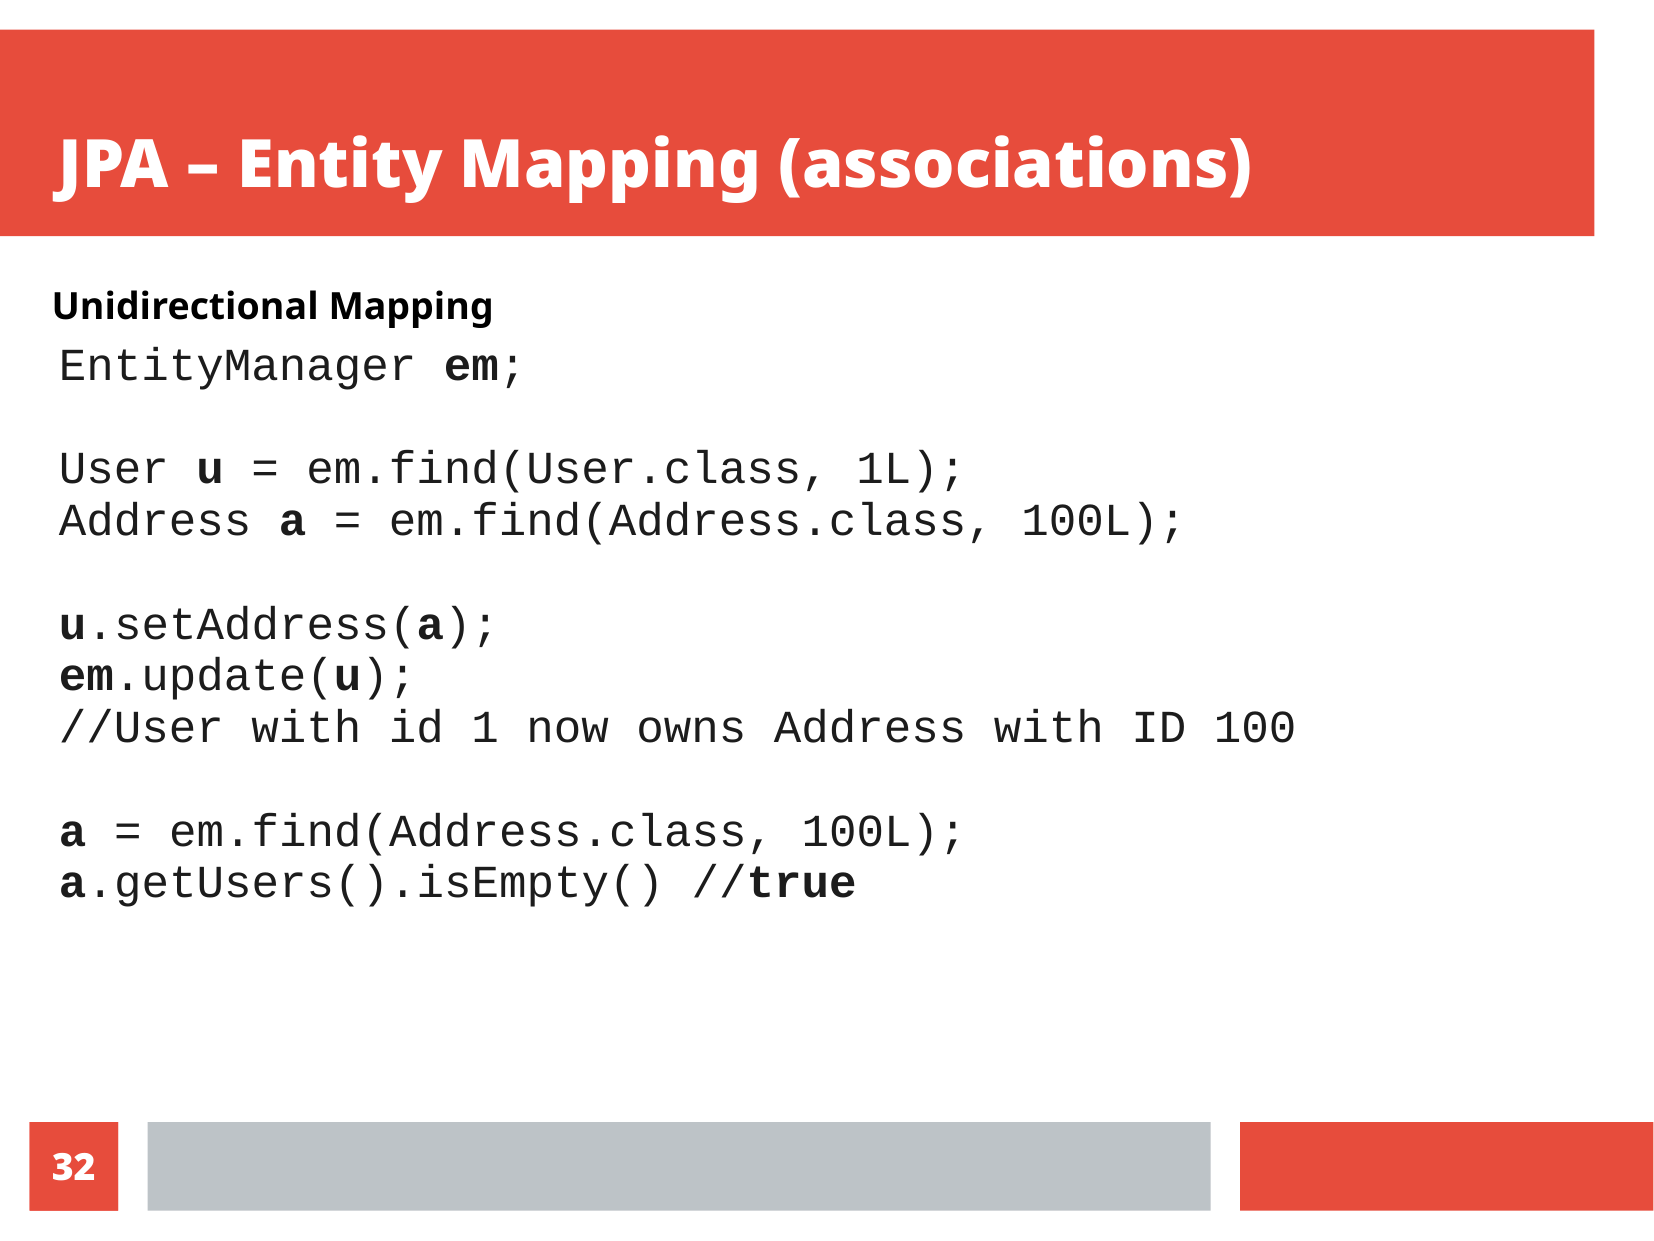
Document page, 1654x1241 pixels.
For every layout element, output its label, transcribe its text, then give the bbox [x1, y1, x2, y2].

title JPA – Entity Mapping (associations) [59, 59, 1595, 207]
text_box Unidirectional Mapping [36, 272, 1596, 331]
subtitle EntityManager em; User u = em.find(User.class, 1L); Address a = em.find(Address.class, 100L); u.setAddress(a); em.update(u); //User with id 1 now owns Address with ID 100 a = em.find(Address.class, 100L); a.getUsers().isEmpty() //true [59, 342, 1607, 1016]
